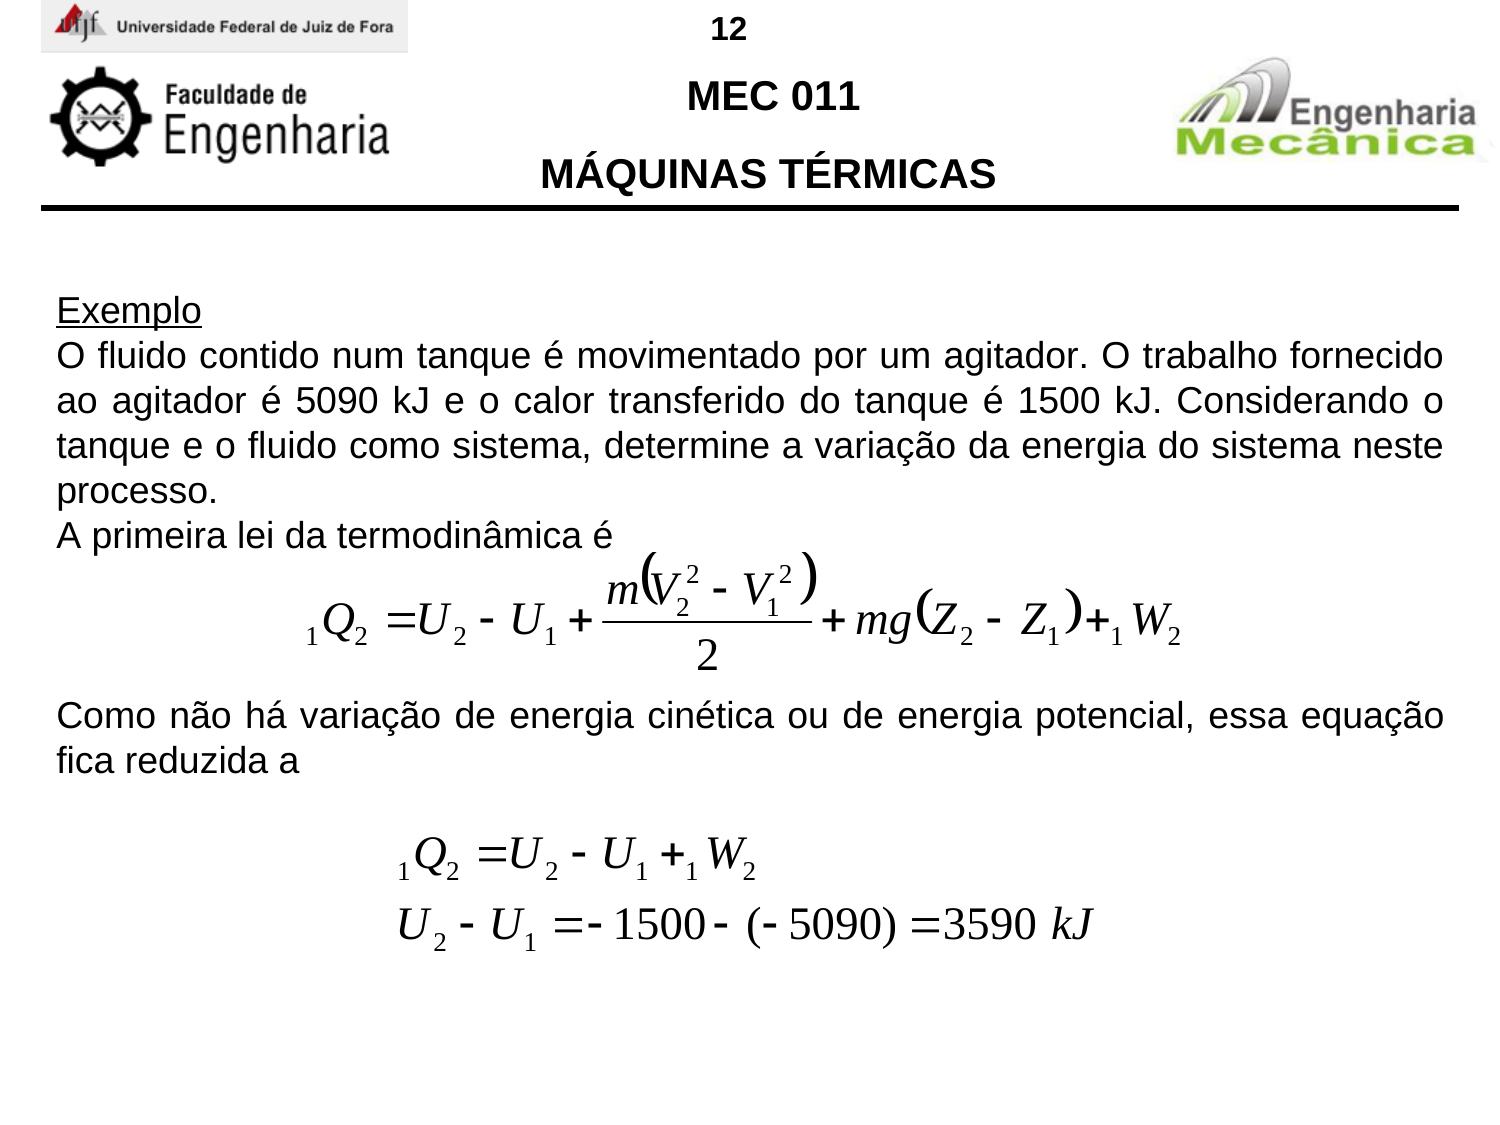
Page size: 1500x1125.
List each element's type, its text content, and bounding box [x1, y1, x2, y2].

picture [41, 0, 408, 174]
text_box Exemplo O fluido contido num tanque é movimentado por um agitador. O trabalho fornecido ao agitador é 5090 kJ e o calor transferido do tanque é 1500 kJ. Considerando o tanque e o fluido como sistema, determine a variação da energia do sistema neste processo. A primeira lei da termodinâmica é Como não há variação de energia cinética ou de energia potencial, essa equação fica reduzida a [41, 278, 1459, 835]
chart [392, 822, 1105, 963]
chart [301, 552, 1189, 681]
picture [1151, 54, 1500, 167]
